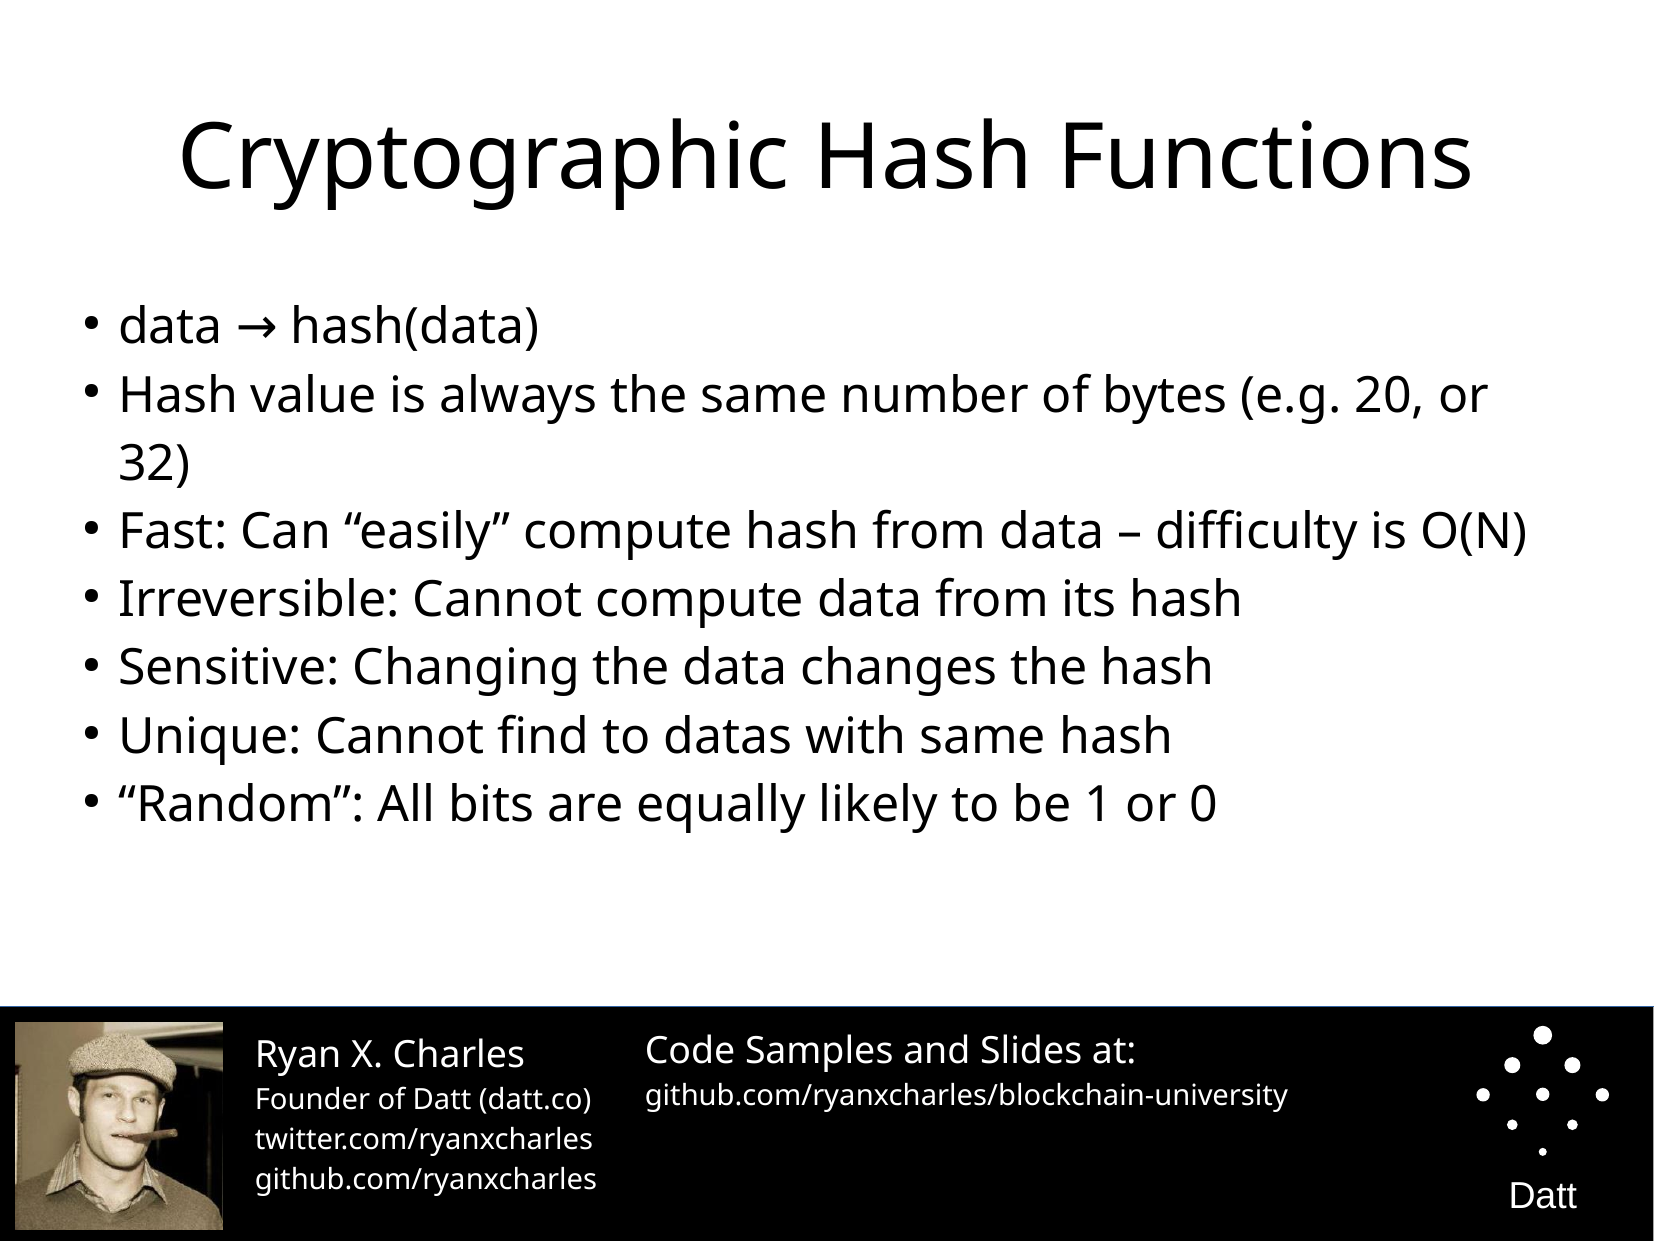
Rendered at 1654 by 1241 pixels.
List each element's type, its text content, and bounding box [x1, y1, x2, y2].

text_box Ryan X. Charles Founder of Datt (datt.co) twitter.com/ryanxcharles github.com/ryanxcharles [240, 1020, 976, 1241]
text_box Code Samples and Slides at: github.com/ryanxcharles/blockchain-university [630, 1015, 1403, 1156]
picture [1475, 1023, 1611, 1159]
text_box [0, 1006, 1654, 1241]
picture [15, 1022, 223, 1231]
title Cryptographic Hash Functions [82, 49, 1571, 257]
text_box Datt [1452, 1167, 1633, 1241]
text_box data → hash(data) Hash value is always the same number of bytes (e.g. 20, or 32) Fast: Can “easily” compute hash from data – difficulty is O(N) Irreversible: Cannot compute data from its hash Sensitive: Changing the data changes the hash Unique: Cannot find to datas with same hash “Random”: All bits are equally likely to be 1 or 0 [82, 290, 1571, 1010]
